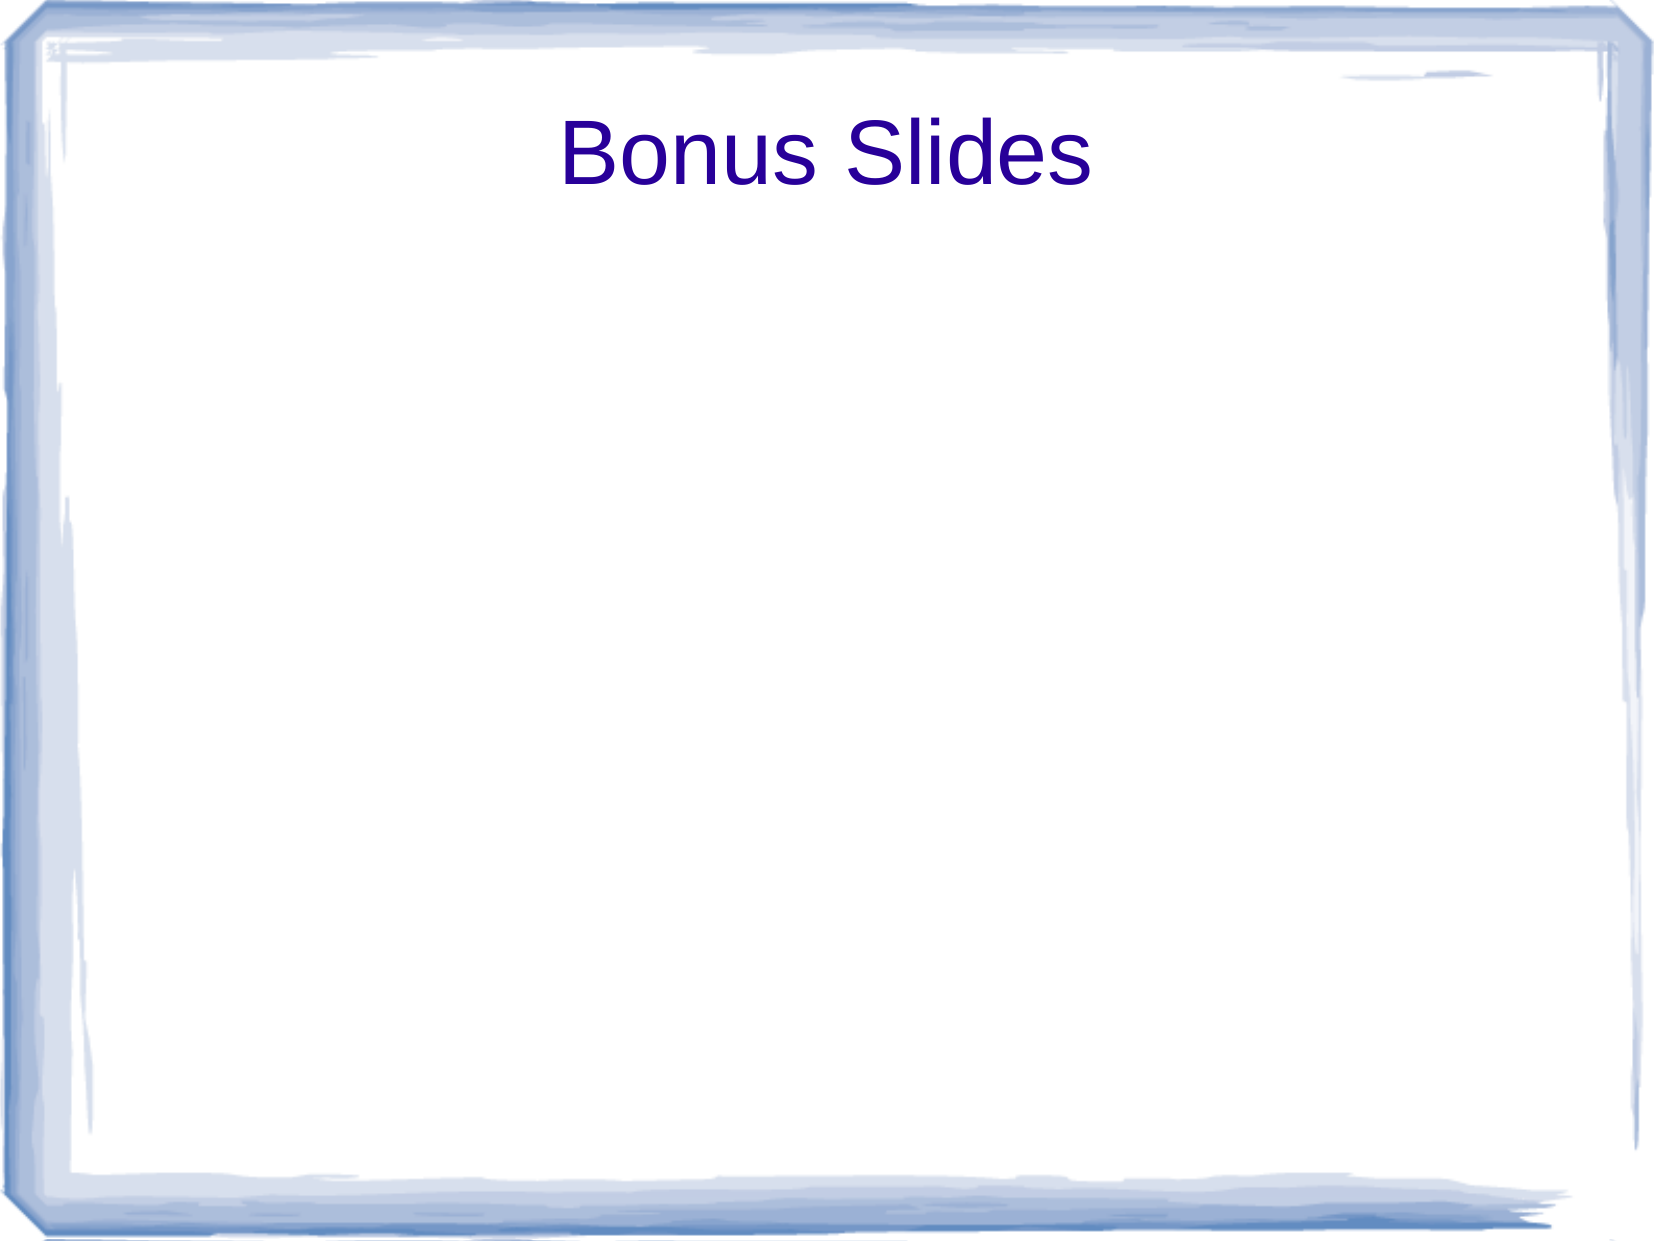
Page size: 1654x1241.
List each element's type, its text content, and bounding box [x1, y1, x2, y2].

picture [0, 0, 1654, 1241]
title Bonus Slides [82, 49, 1571, 257]
